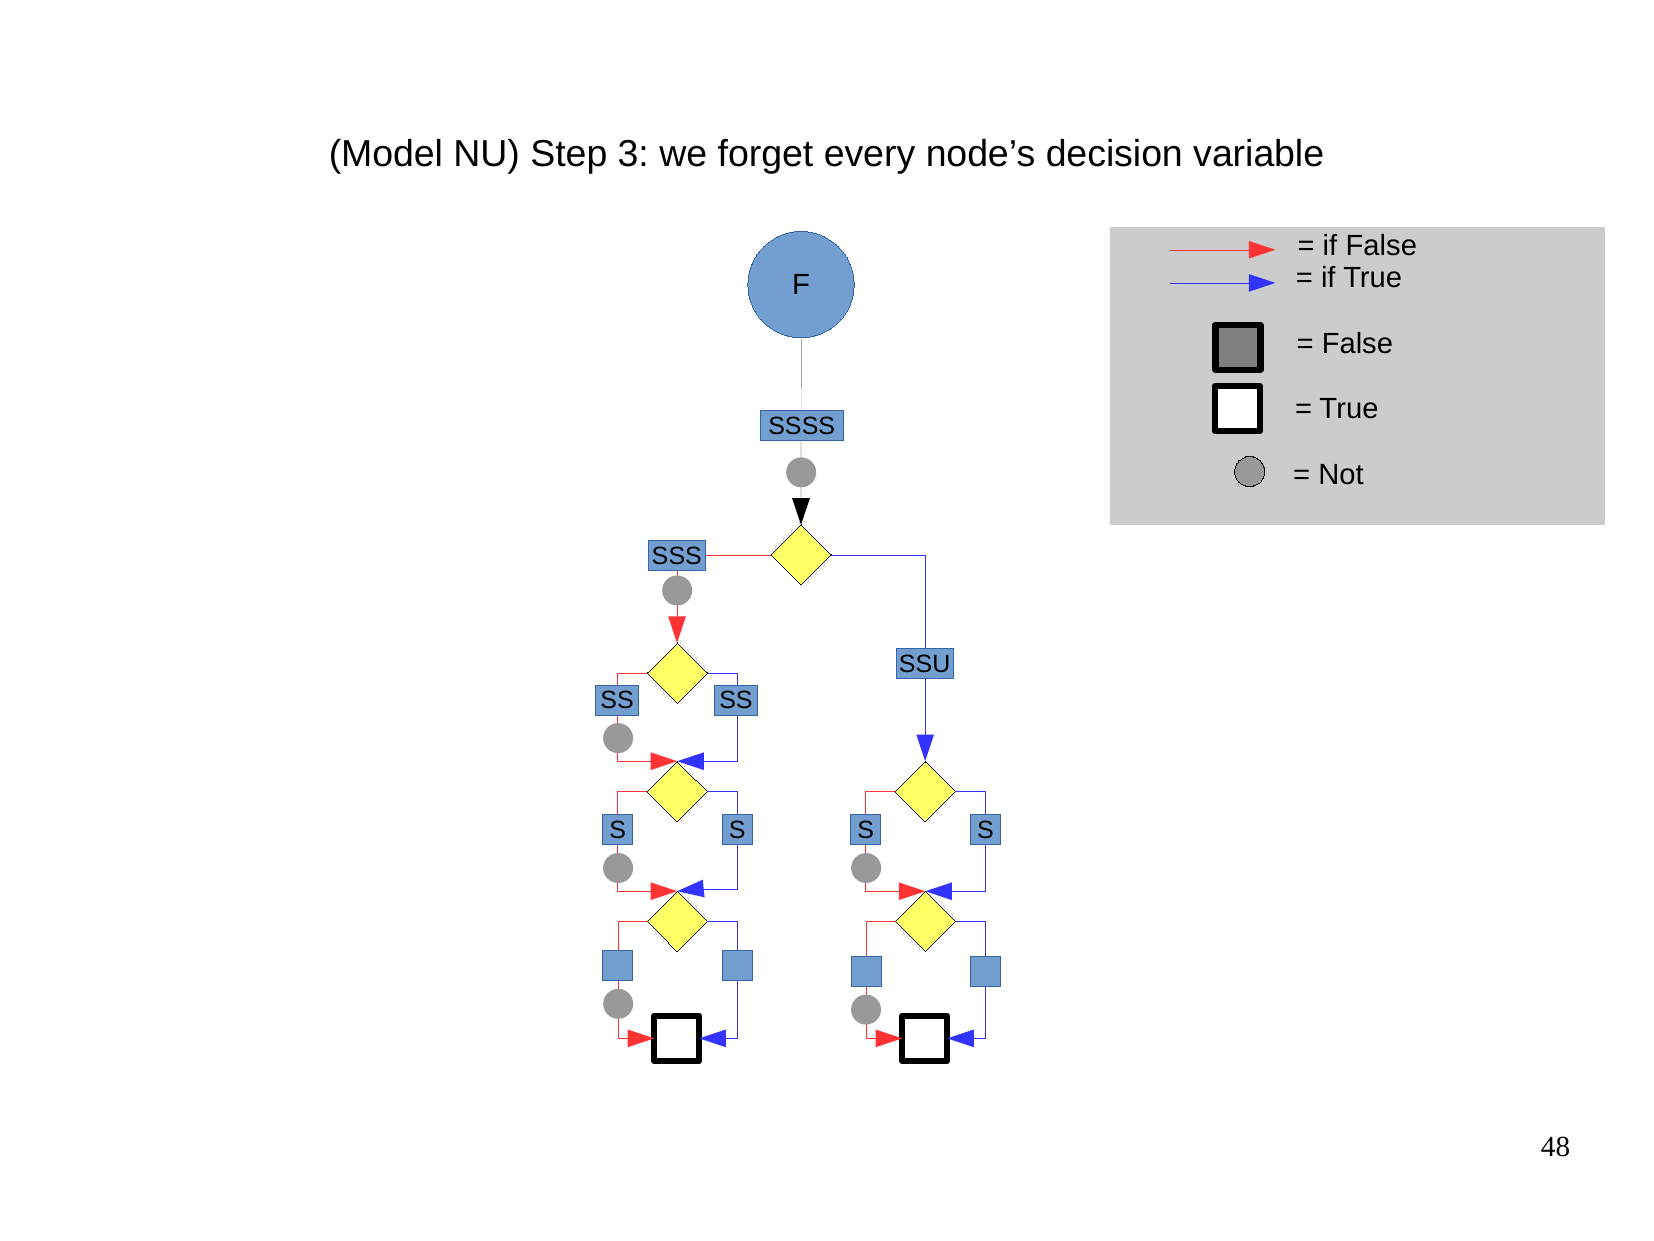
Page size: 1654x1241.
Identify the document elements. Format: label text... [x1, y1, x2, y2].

text_box [851, 852, 882, 884]
text_box [895, 891, 956, 952]
text_box F [747, 257, 855, 338]
text_box [603, 988, 634, 1019]
text_box [654, 1015, 700, 1061]
text_box SS [595, 685, 639, 716]
text_box [895, 761, 956, 822]
text_box [603, 852, 634, 884]
text_box [647, 762, 708, 822]
text_box S [850, 814, 881, 845]
text_box [602, 950, 633, 981]
text_box S [722, 814, 753, 845]
text_box SSU [896, 648, 954, 679]
text_box [647, 892, 708, 952]
text_box SSSS [760, 410, 844, 441]
text_box S [602, 814, 633, 845]
title (Model NU) Step 3: we forget every node’s decision variable [82, 49, 1571, 257]
text_box [603, 723, 634, 754]
text_box [1215, 386, 1261, 432]
text_box = if False = if True = False = True = Not [1109, 227, 1605, 525]
text_box S [970, 814, 1001, 845]
text_box [1234, 456, 1265, 487]
text_box [851, 956, 882, 987]
text_box [647, 642, 708, 704]
text_box SSS [648, 540, 706, 571]
text_box [662, 575, 693, 606]
text_box [902, 1015, 948, 1061]
text_box [722, 950, 753, 981]
text_box [786, 457, 817, 488]
text_box [970, 956, 1001, 987]
text_box [851, 994, 882, 1025]
text_box [1215, 324, 1261, 370]
text_box [771, 524, 832, 585]
text_box SS [714, 685, 758, 716]
